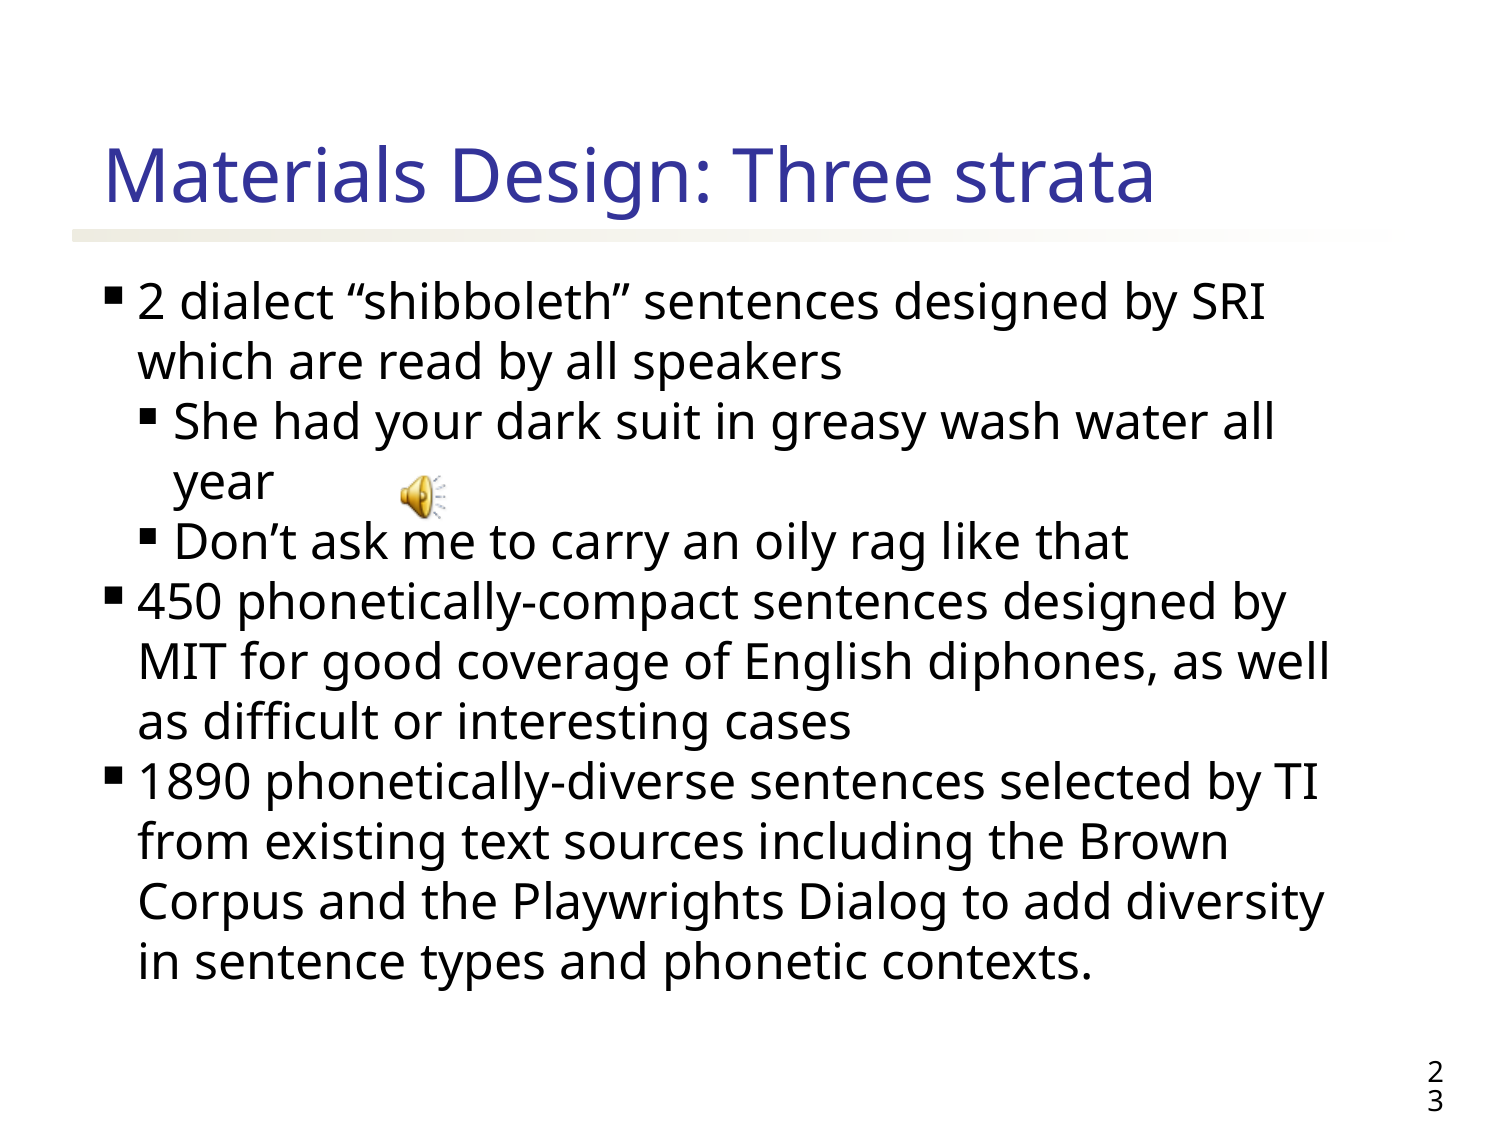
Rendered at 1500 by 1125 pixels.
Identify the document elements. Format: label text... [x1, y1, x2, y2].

text_box <number> [1412, 1025, 1475, 1100]
text_box 2 dialect “shibboleth” sentences designed by SRI which are read by all speakers She had your dark suit in greasy wash water all year Don’t ask me to carry an oily rag like that 450 phonetically-compact sentences designed by MIT for good coverage of English diphones, as well as difficult or interesting cases 1890 phonetically-diverse sentences selected by TI from existing text sources including the Brown Corpus and the Playwrights Dialog to add diversity in sentence types and phonetic contexts. [87, 262, 1363, 1038]
picture [399, 474, 450, 525]
text_box Materials Design: Three strata [87, 37, 1304, 225]
